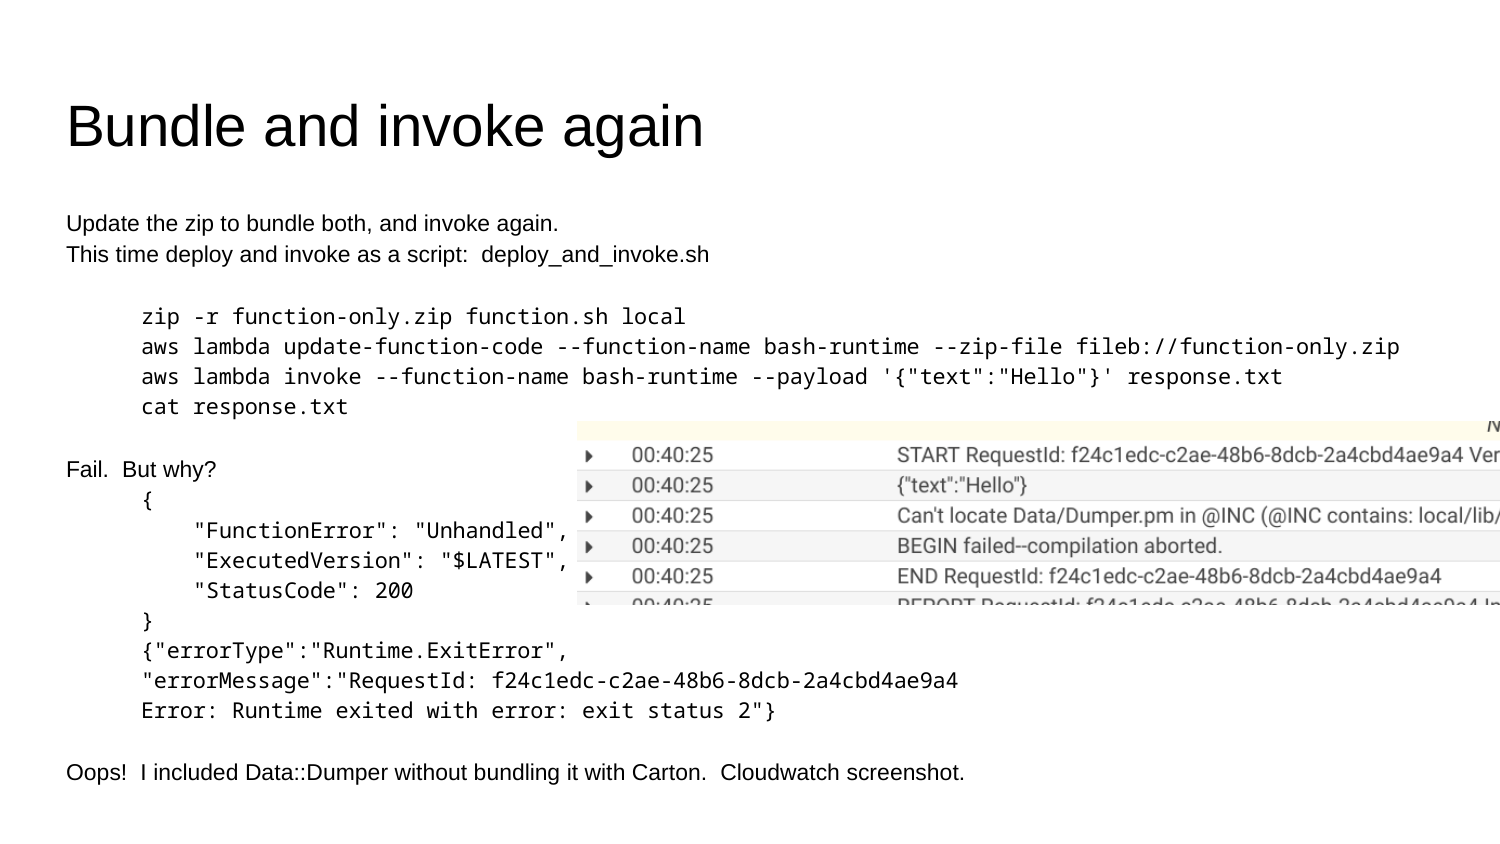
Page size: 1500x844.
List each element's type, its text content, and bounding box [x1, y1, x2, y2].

list Update the zip to bundle both, and invoke again. This time deploy and invoke as a script: deploy_and_invoke.sh zip -r function-only.zip function.sh local aws lambda update-function-code --function-name bash-runtime --zip-file fileb://function-only.zip aws lambda invoke --function-name bash-runtime --payload '{"text":"Hello"}' response.txt cat response.txt Fail. But why? { "FunctionError": "Unhandled", "ExecutedVersion": "$LATEST", "StatusCode": 200 } {"errorType":"Runtime.ExitError", "errorMessage":"RequestId: f24c1edc-c2ae-48b6-8dcb-2a4cbd4ae9a4 Error: Runtime exited with error: exit status 2"} Oops! I included Data::Dumper without bundling it with Carton. Cloudwatch screenshot. [51, 189, 1449, 750]
picture [577, 421, 1500, 605]
title Bundle and invoke again [51, 72, 1449, 167]
